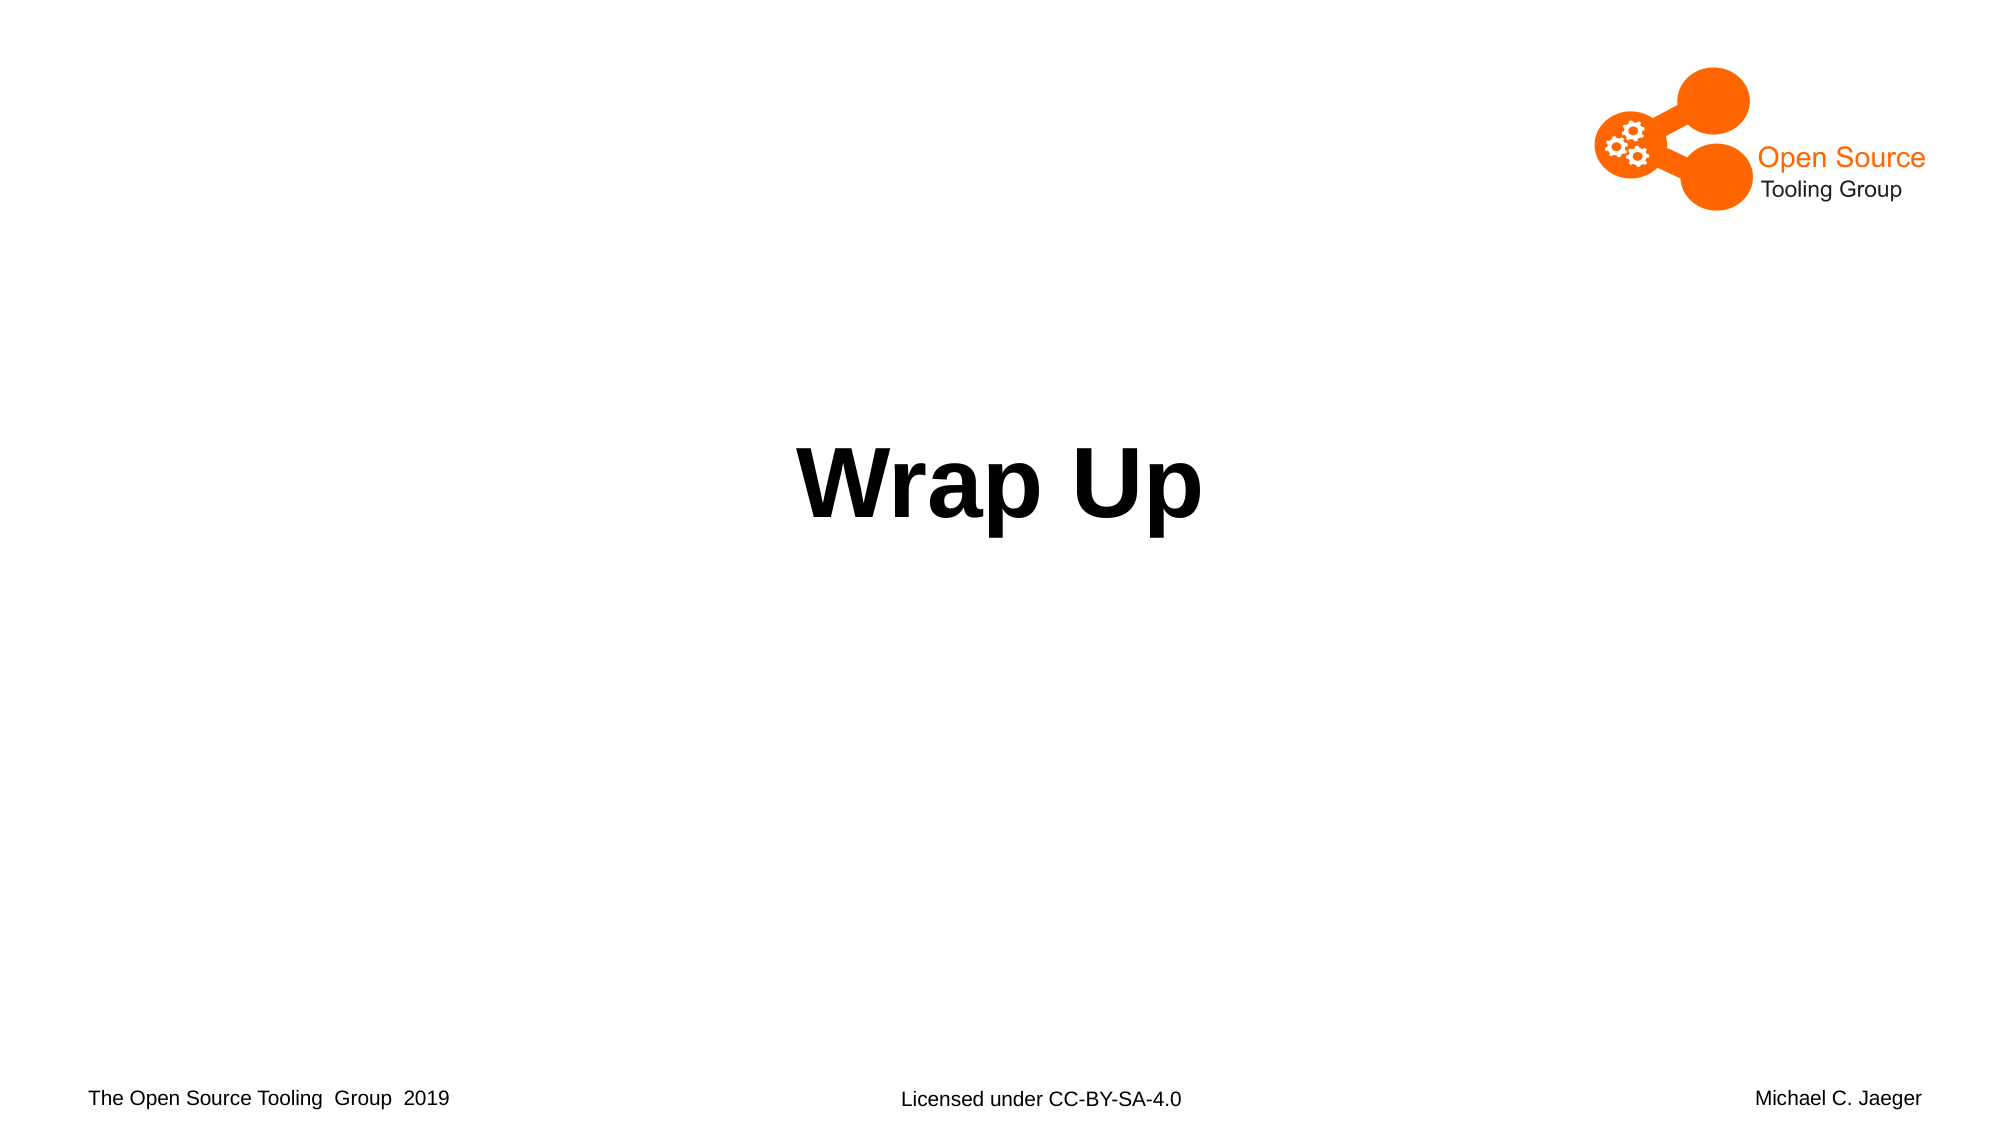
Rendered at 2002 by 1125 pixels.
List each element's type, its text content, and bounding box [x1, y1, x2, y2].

subtitle Wrap Up [0, 0, 2001, 965]
